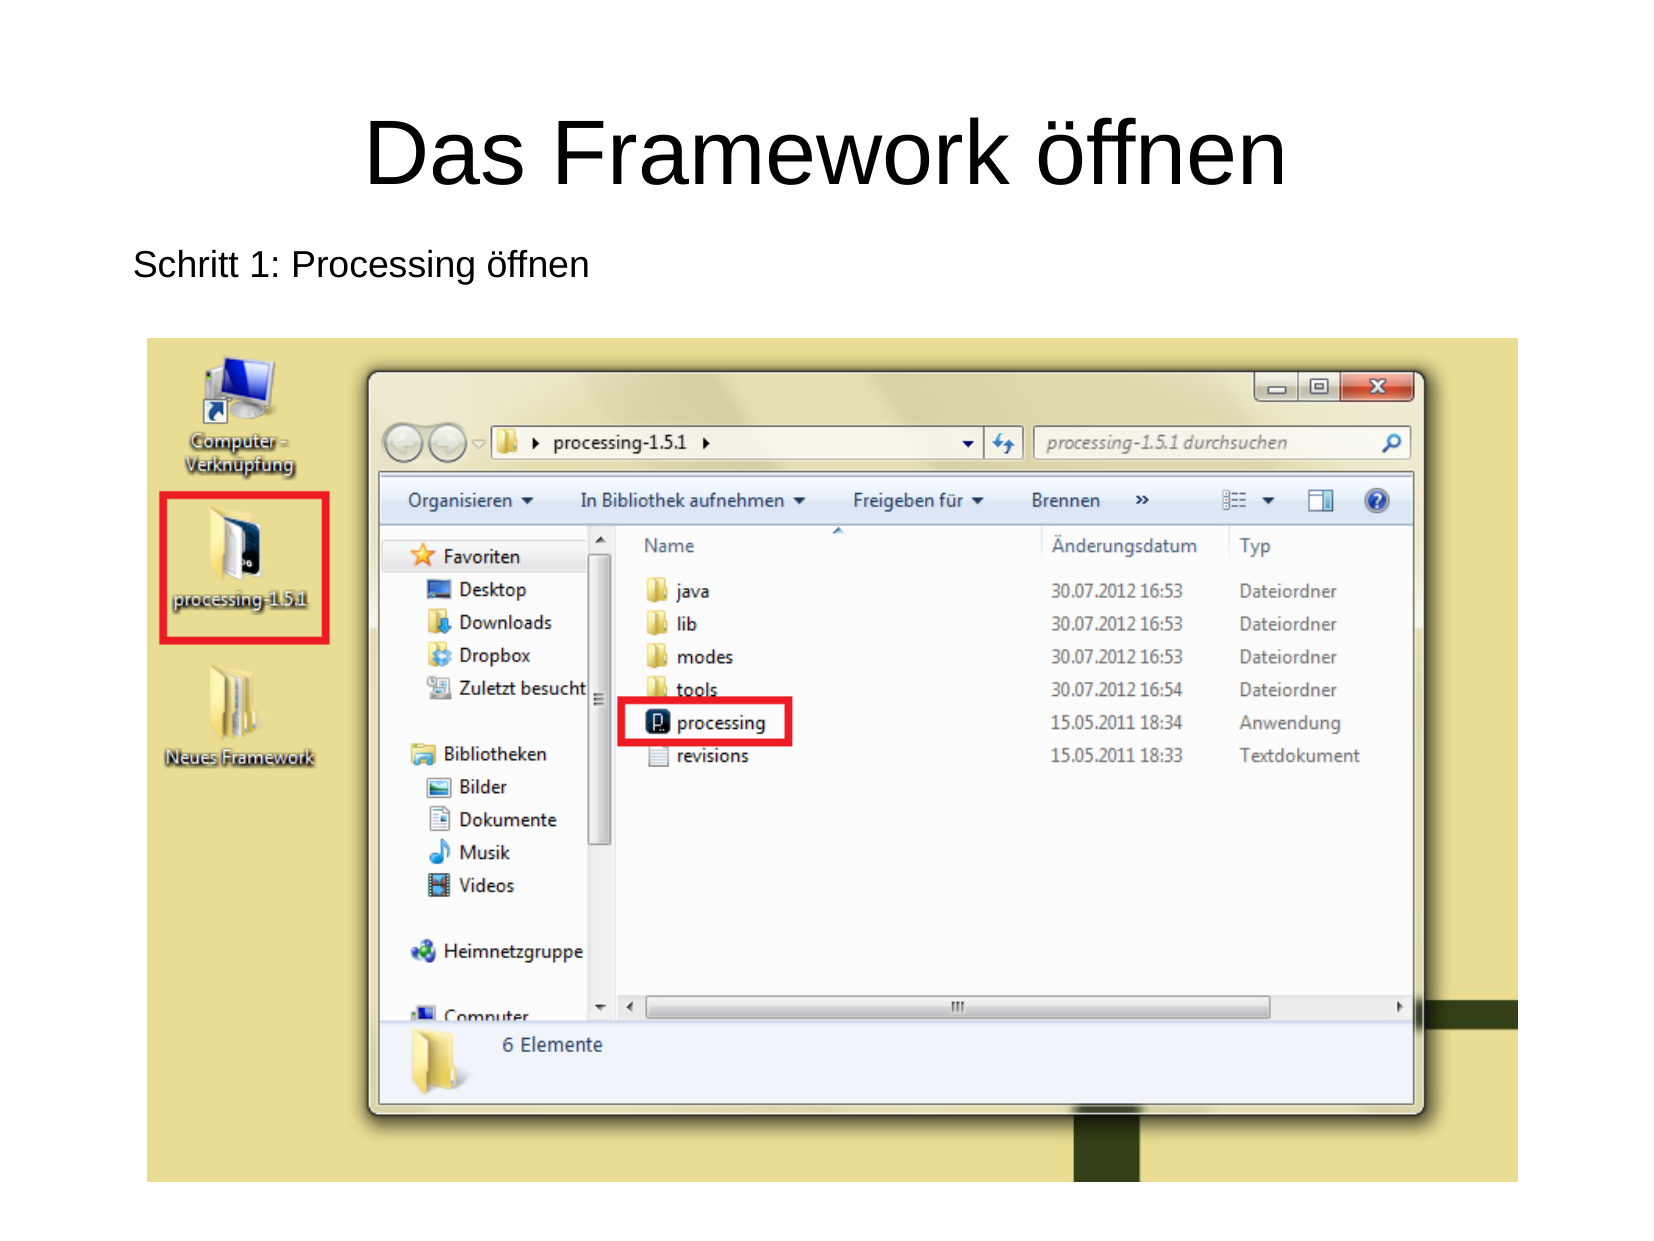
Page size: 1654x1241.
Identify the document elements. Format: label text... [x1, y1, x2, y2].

picture [147, 338, 1518, 1182]
title Das Framework öffnen [82, 49, 1571, 257]
text_box Schritt 1: Processing öffnen [118, 236, 1506, 294]
